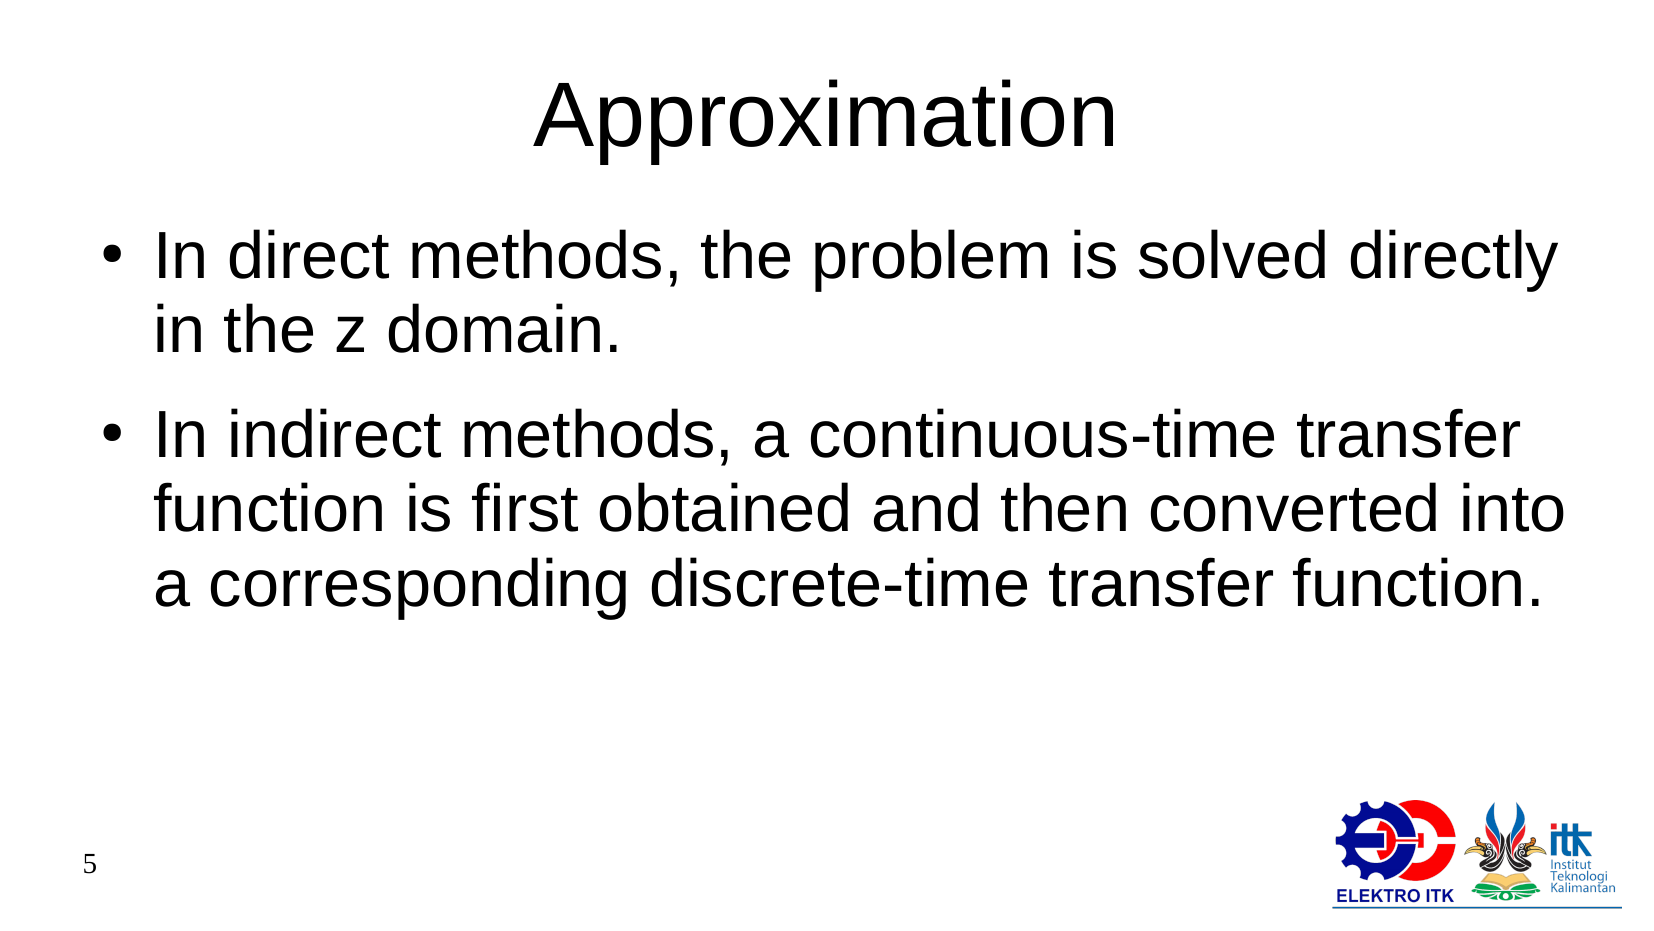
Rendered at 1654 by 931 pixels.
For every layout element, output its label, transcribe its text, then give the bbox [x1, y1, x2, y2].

list In direct methods, the problem is solved directly in the z domain. In indirect methods, a continuous-time transfer function is ﬁrst obtained and then converted into a corresponding discrete-time transfer function. [82, 217, 1571, 758]
picture [1332, 800, 1622, 918]
title Approximation [82, 37, 1571, 193]
